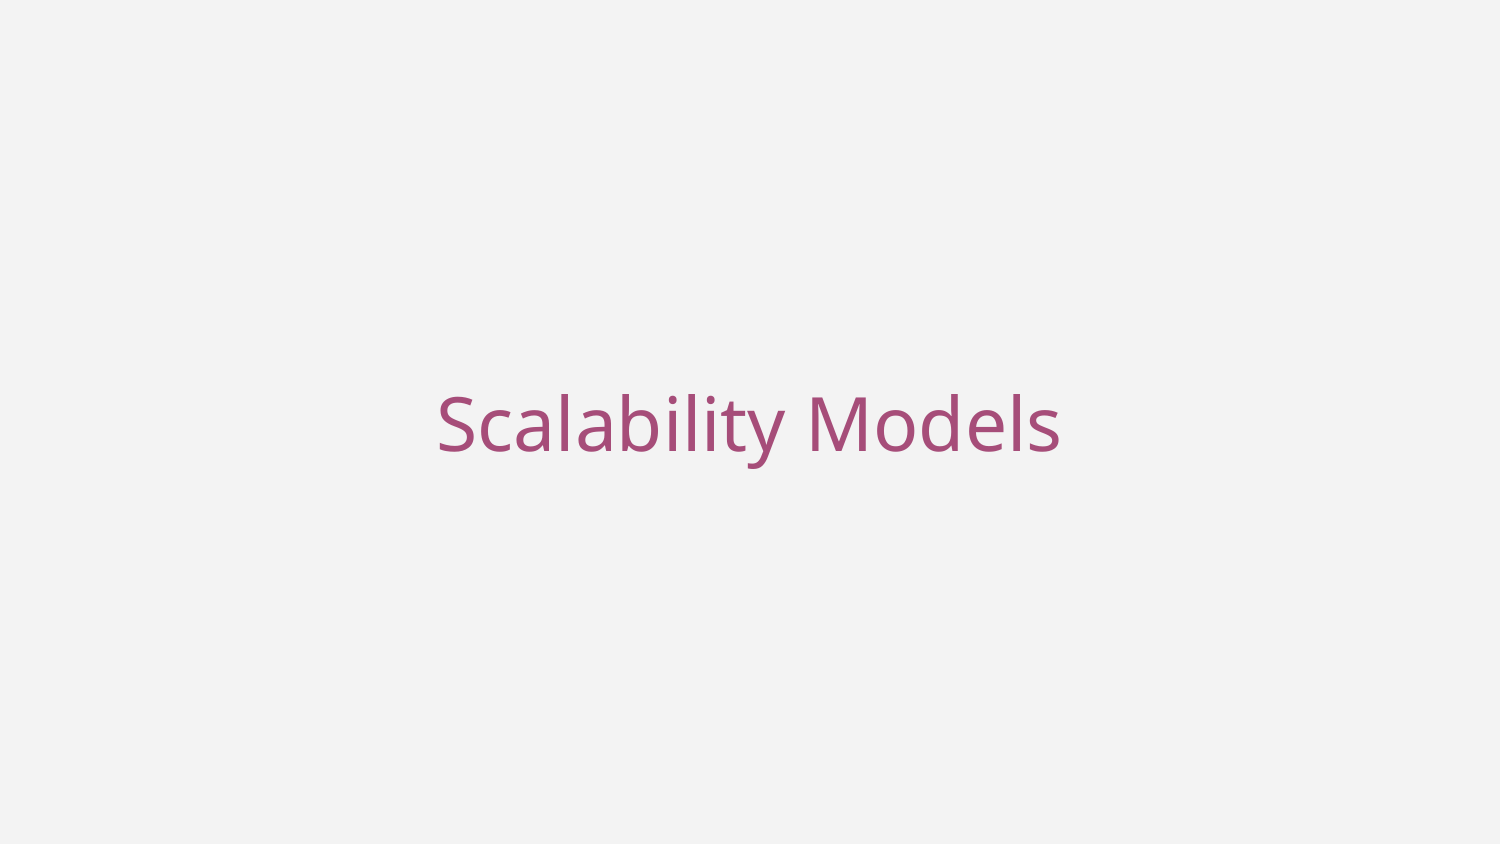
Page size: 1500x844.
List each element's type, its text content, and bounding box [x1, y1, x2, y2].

title Scalability Models [51, 352, 1449, 491]
